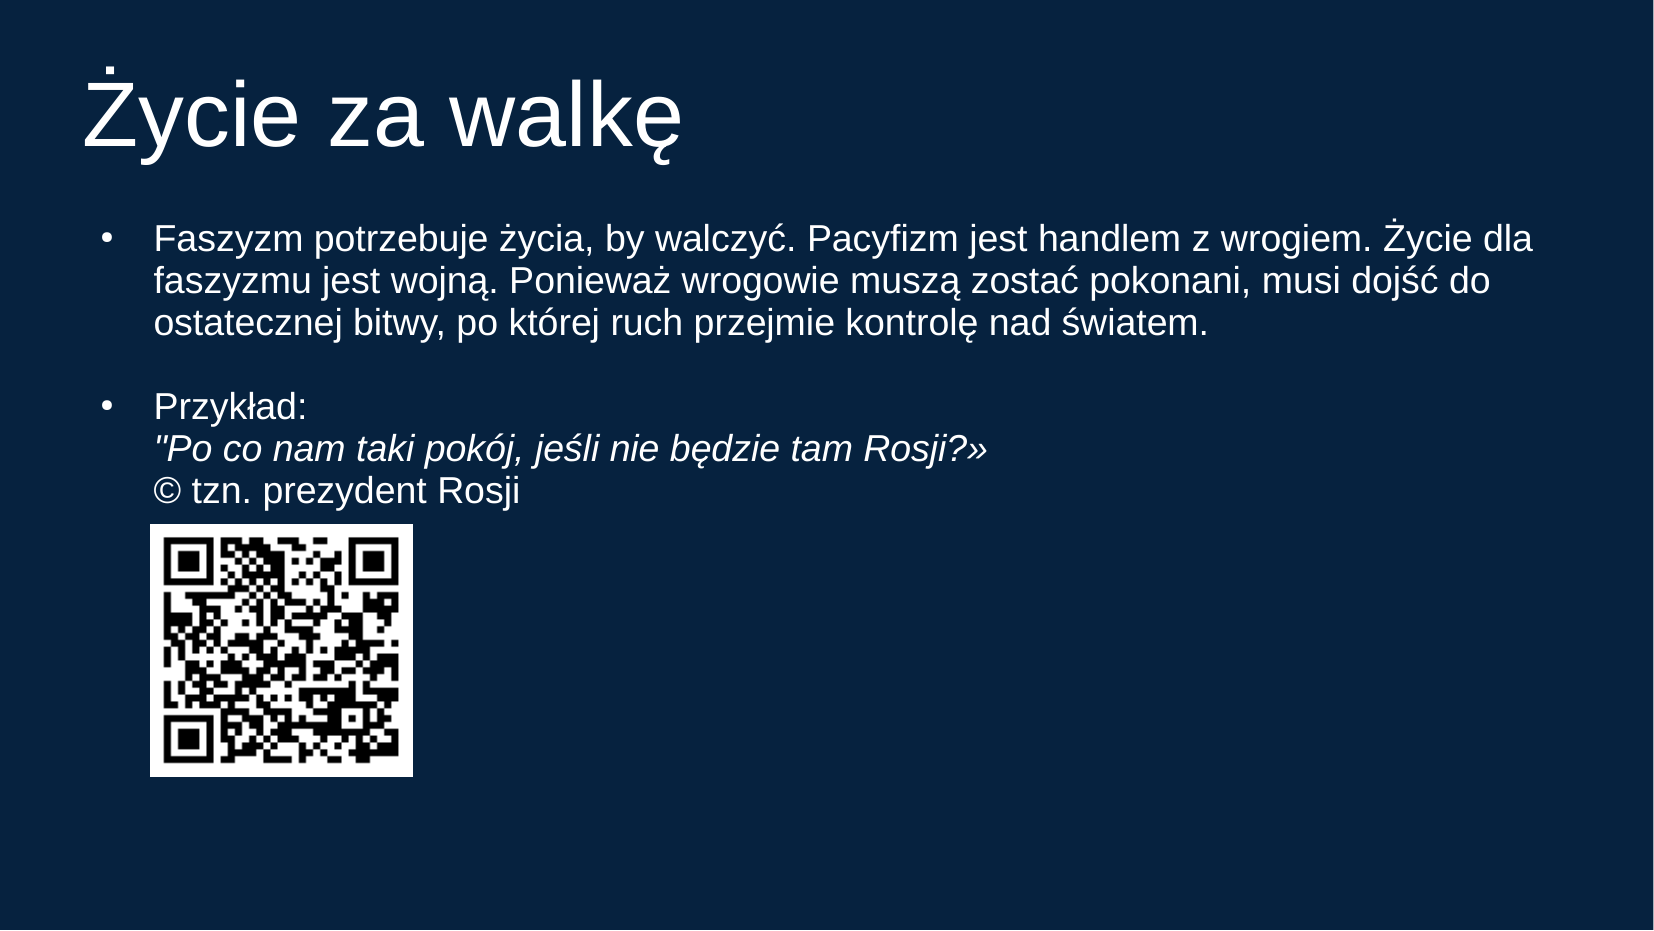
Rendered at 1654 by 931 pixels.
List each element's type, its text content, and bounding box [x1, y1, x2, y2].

list Faszyzm potrzebuje życia, by walczyć. Pacyfizm jest handlem z wrogiem. Życie dla faszyzmu jest wojną. Ponieważ wrogowie muszą zostać pokonani, musi dojść do ostatecznej bitwy, po której ruch przejmie kontrolę nad światem. Przykład: "Po co nam taki pokój, jeśli nie będzie tam Rosji?» © tzn. prezydent Rosji [82, 217, 1571, 758]
title Życie za walkę [82, 37, 1571, 193]
picture [150, 524, 413, 777]
